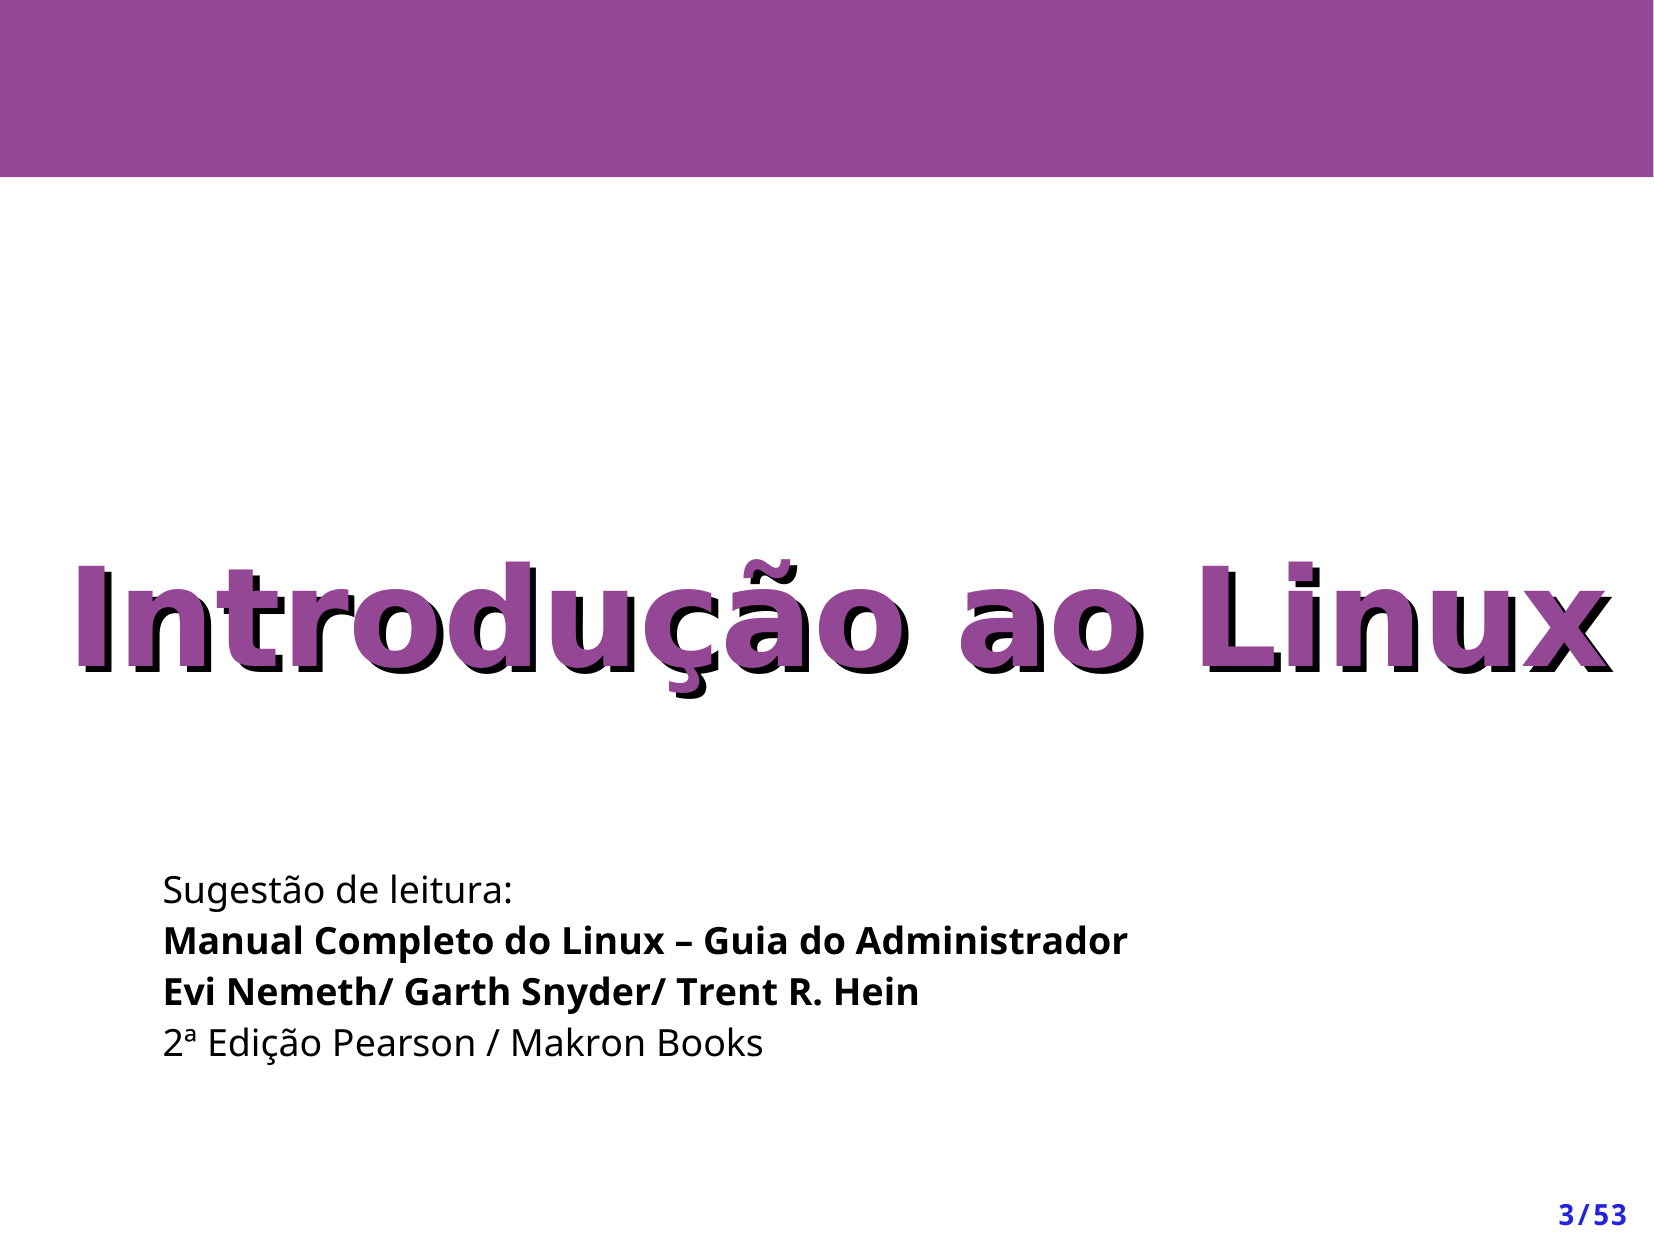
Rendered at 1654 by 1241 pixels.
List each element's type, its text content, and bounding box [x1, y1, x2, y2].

text_box Sugestão de leitura: Manual Completo do Linux – Guia do Administrador Evi Nemeth/ Garth Snyder/ Trent R. Hein 2ª Edição Pearson / Makron Books [147, 856, 1506, 1121]
text_box Introdução ao Linux [51, 531, 1627, 709]
